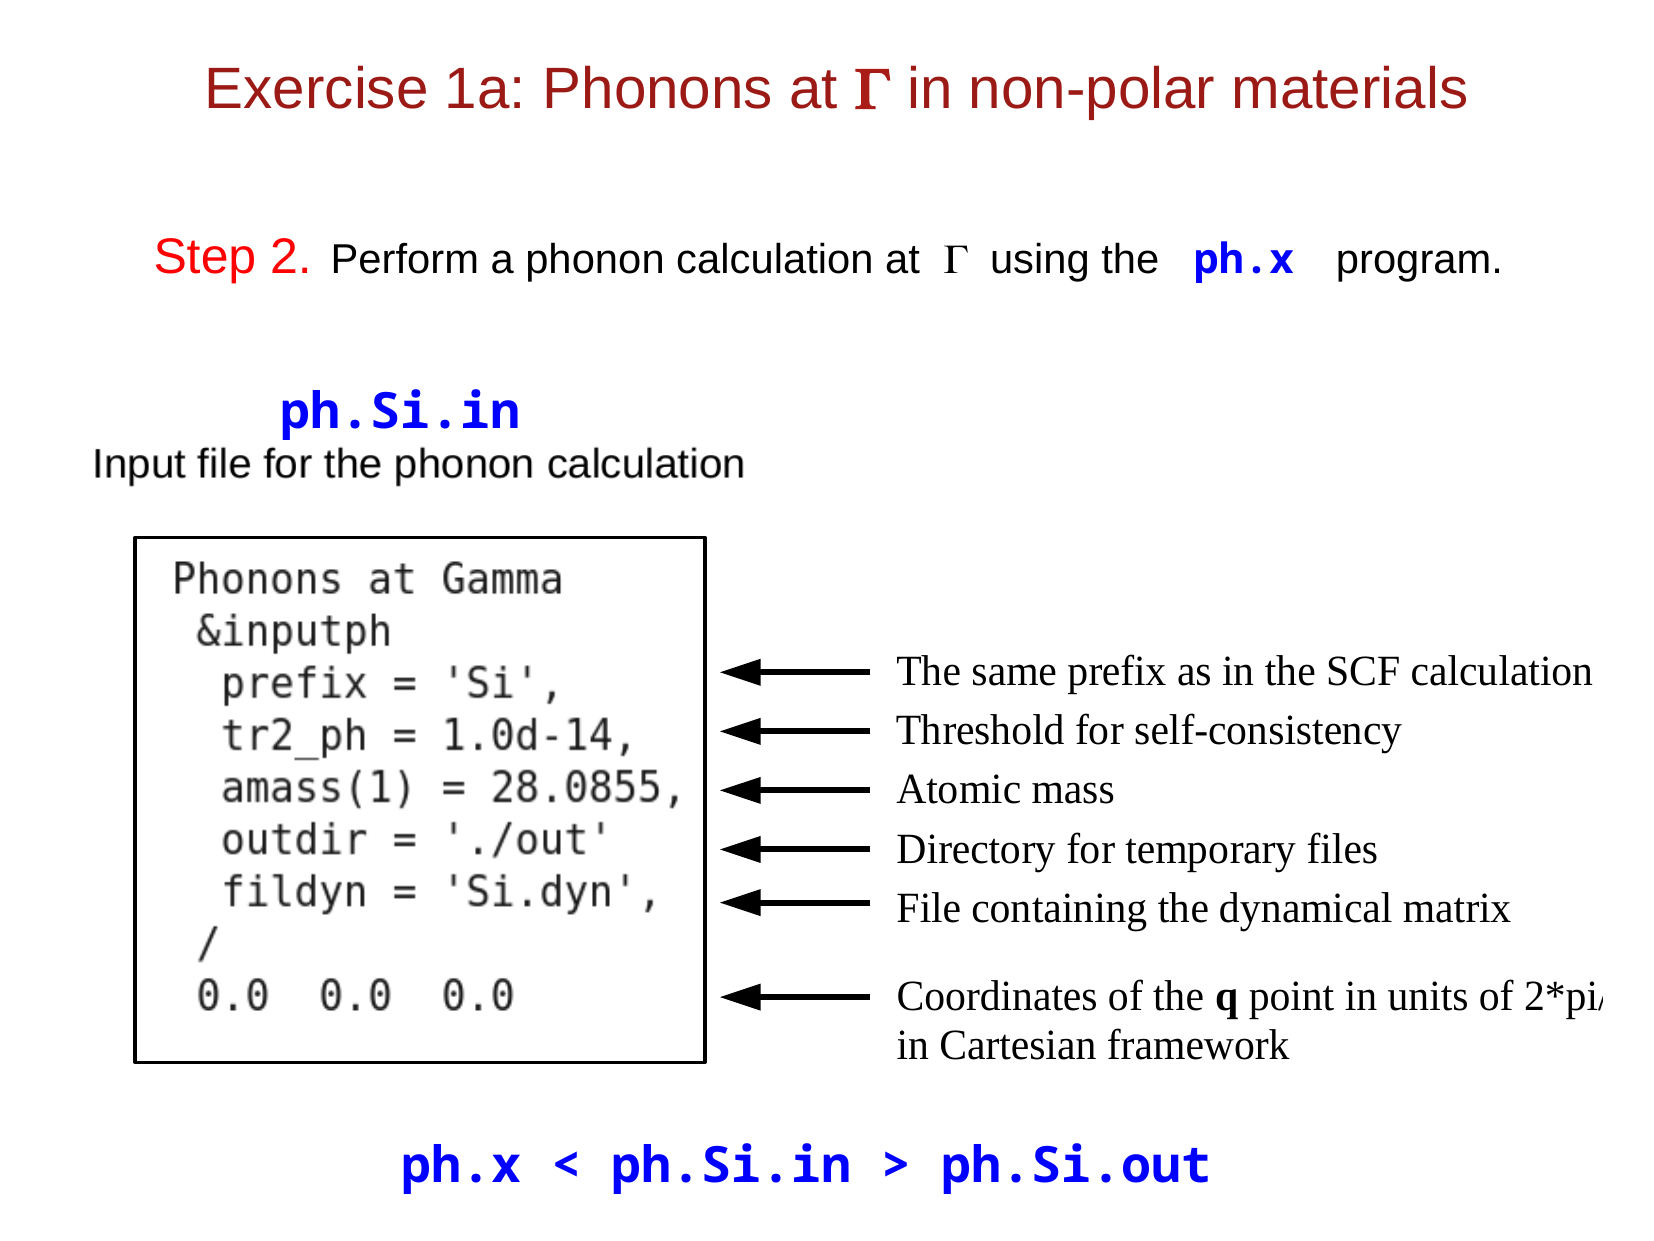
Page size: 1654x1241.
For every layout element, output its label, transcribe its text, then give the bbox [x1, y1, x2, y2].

chart [776, 523, 1603, 1096]
picture [161, 552, 691, 1033]
list ph.x < ph.Si.in > ph.Si.out [330, 1128, 1316, 1241]
list Step 2. Perform a phonon calculation at Γ using the ph.x program. [82, 213, 1571, 331]
title Exercise 1a: Phonons at Γ in non-polar materials [82, 0, 1571, 192]
picture [86, 441, 751, 493]
list ph.Si.in [210, 375, 612, 461]
